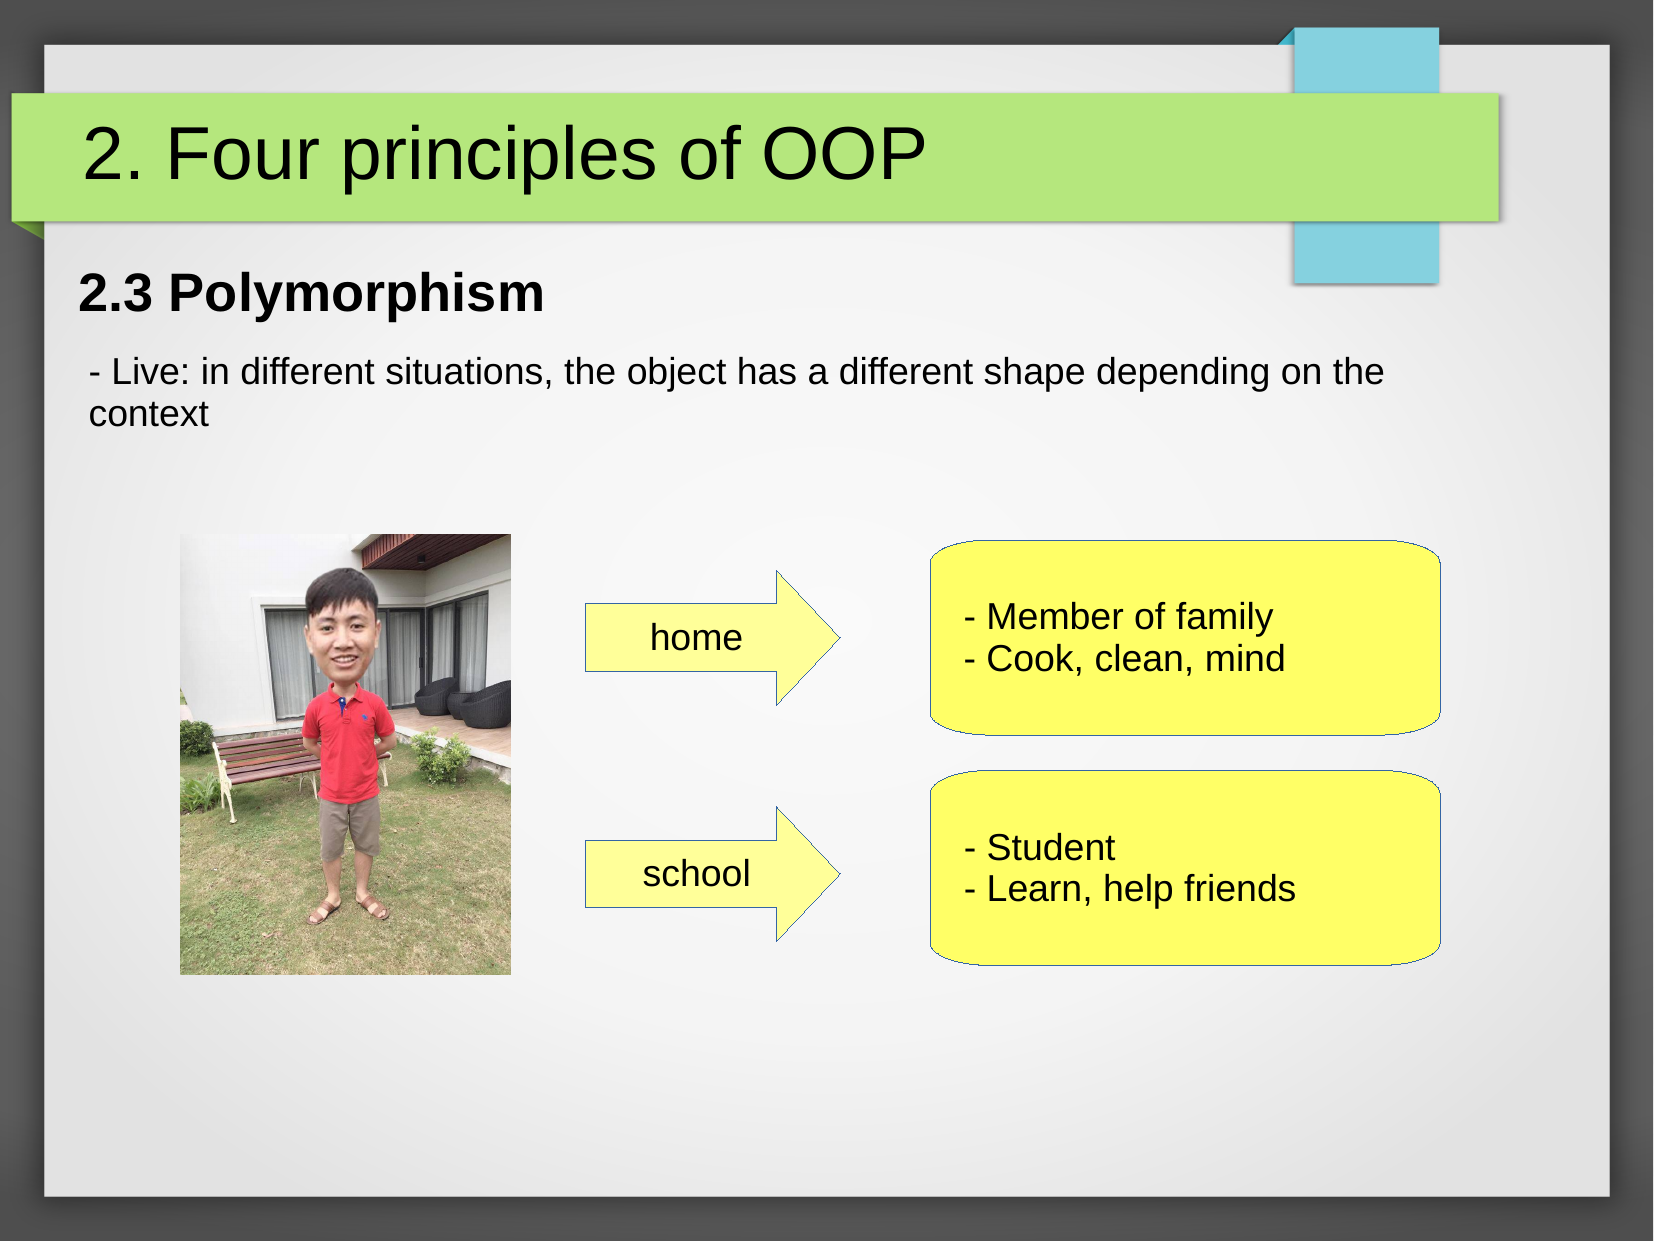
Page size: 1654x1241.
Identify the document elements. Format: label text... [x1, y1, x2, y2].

text_box - Student - Learn, help friends [930, 770, 1441, 966]
text_box - Live: in different situations, the object has a different shape depending on the context [73, 343, 1499, 443]
picture [0, 0, 1654, 1241]
text_box 2.3 Polymorphism [28, 254, 571, 331]
text_box school [585, 806, 841, 942]
title 2. Four principles of OOP [82, 94, 1264, 213]
text_box - Member of family - Cook, clean, mind [930, 540, 1441, 736]
text_box home [585, 570, 841, 706]
